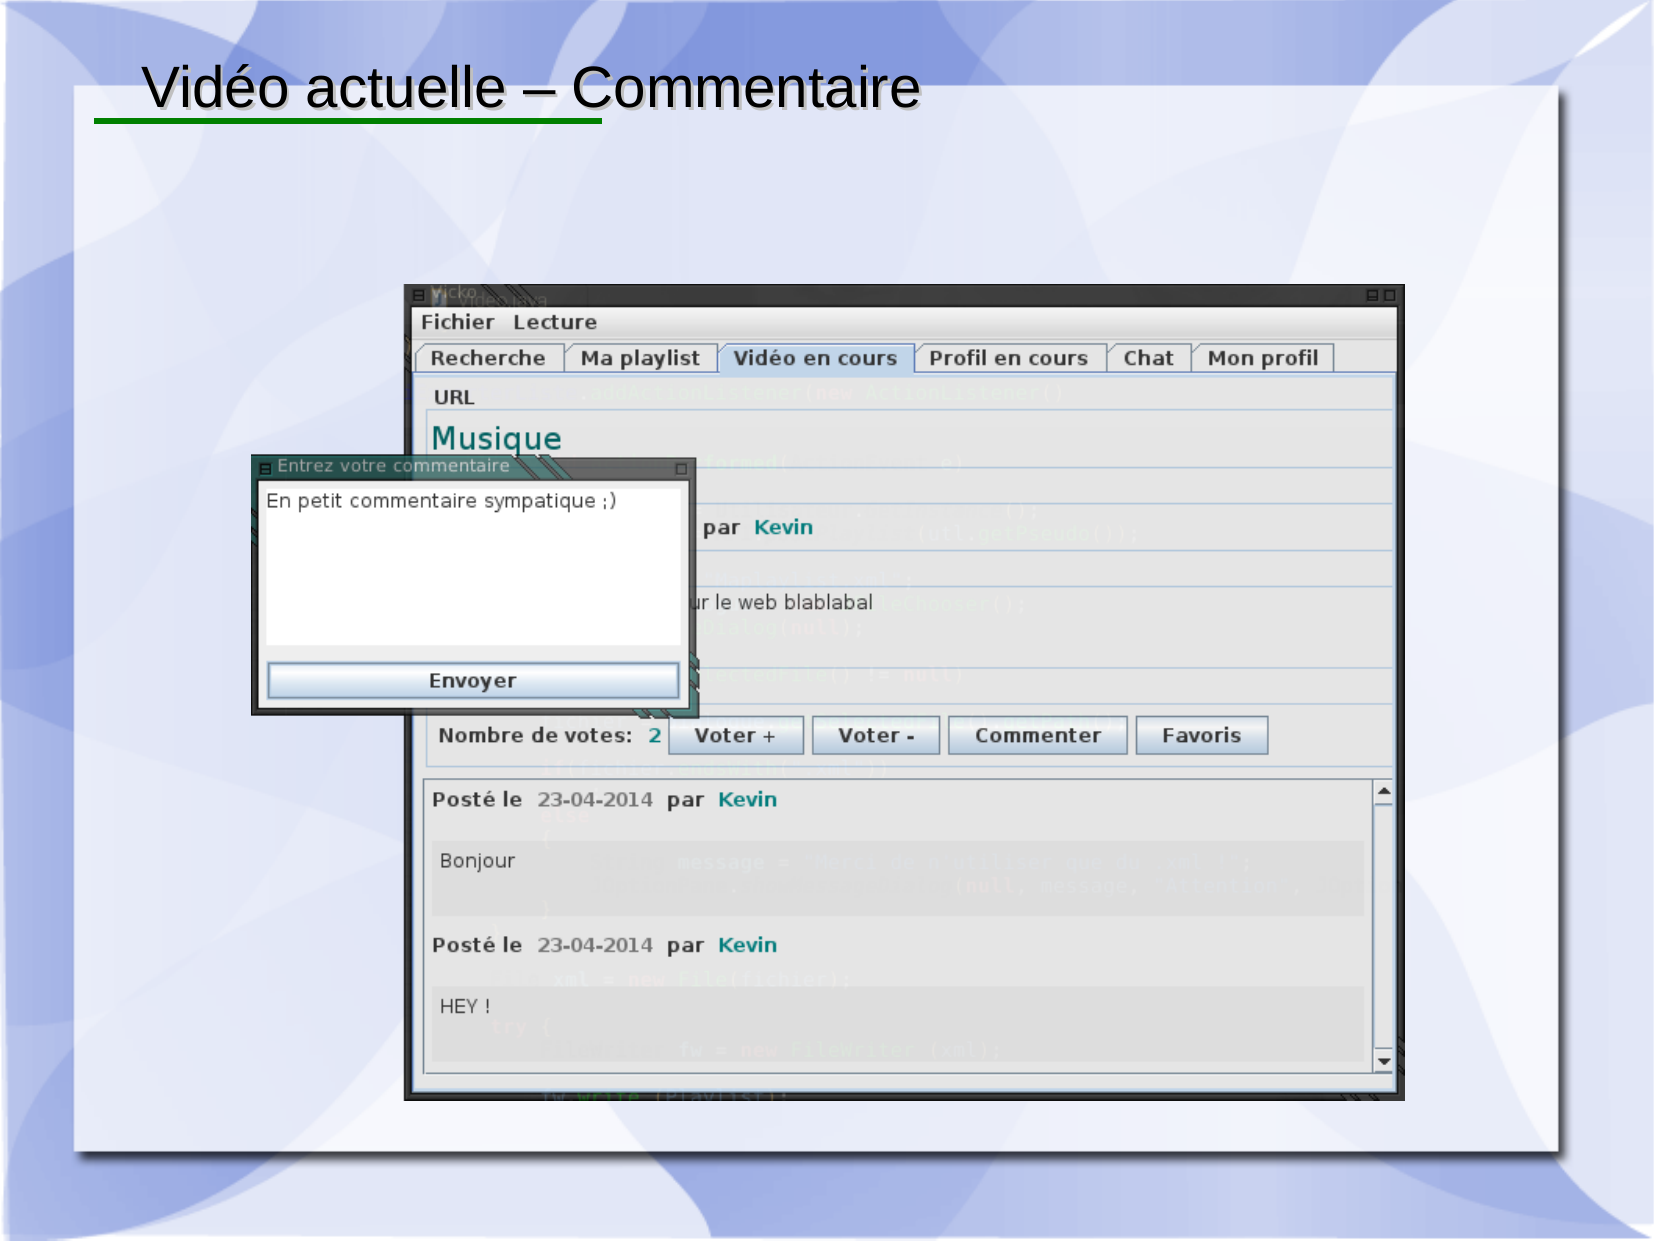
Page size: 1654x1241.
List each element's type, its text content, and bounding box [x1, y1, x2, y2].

text_box Vidéo actuelle – Commentaire [126, 47, 1016, 128]
picture [0, 0, 1654, 1241]
